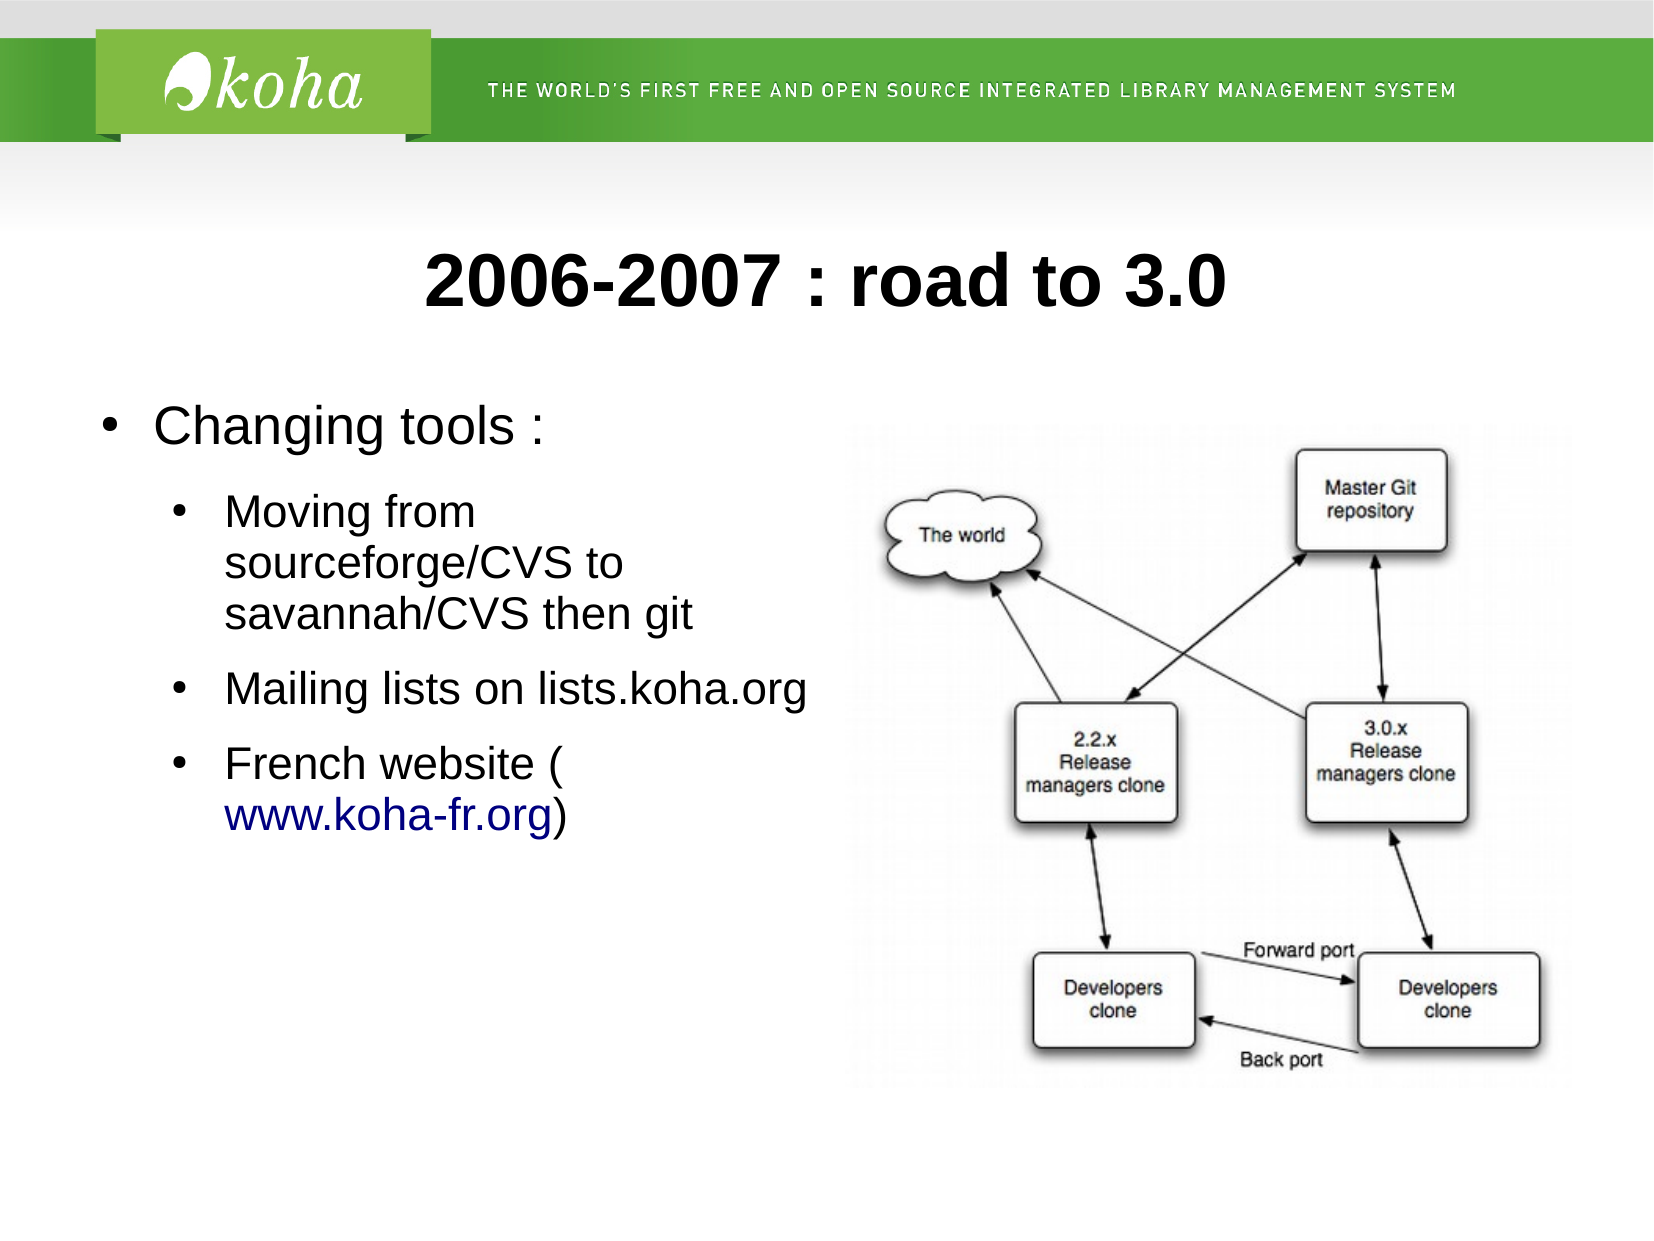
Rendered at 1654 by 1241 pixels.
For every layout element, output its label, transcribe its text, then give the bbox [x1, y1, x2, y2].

picture [0, 0, 1654, 1241]
list Changing tools : Moving from sourceforge/CVS to savannah/CVS then git Mailing lists on lists.koha.org French website (www.koha-fr.org) [82, 395, 809, 1115]
title 2006-2007 : road to 3.0 [82, 177, 1571, 385]
